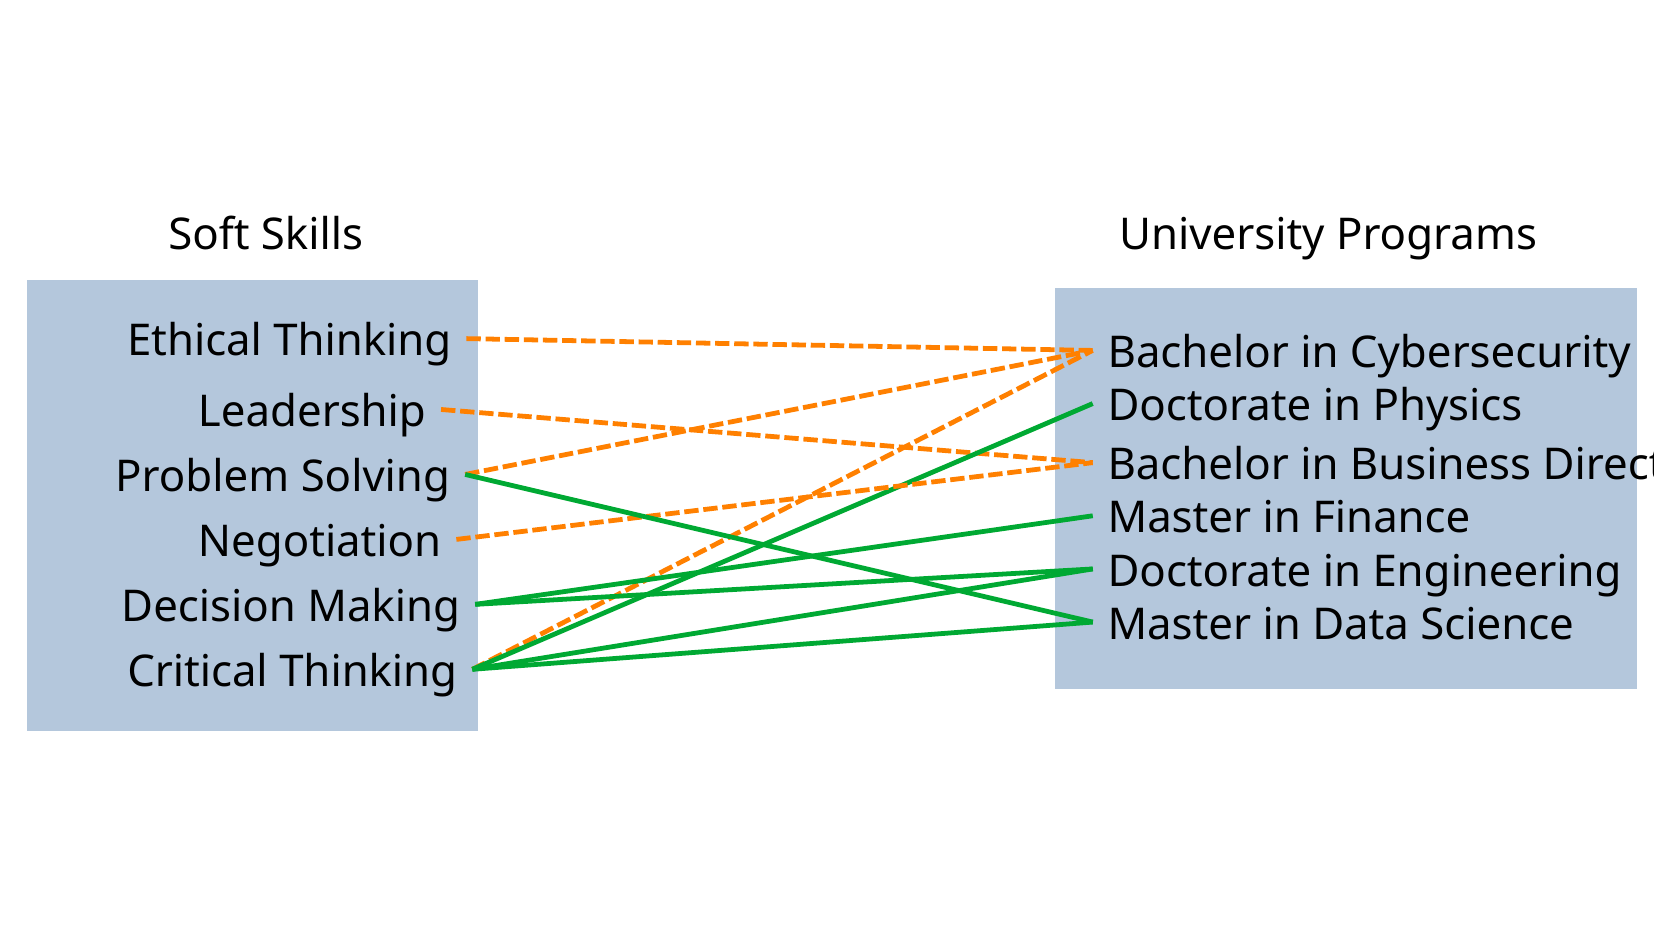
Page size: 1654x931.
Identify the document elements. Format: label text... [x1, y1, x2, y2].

text_box Decision Making [106, 567, 407, 635]
text_box [1055, 288, 1637, 457]
text_box [1055, 616, 1073, 622]
text_box Negotiation [183, 502, 405, 567]
text_box [1055, 463, 1092, 518]
text_box Bachelor in Business Direction [1092, 425, 1634, 493]
text_box Master in Finance [1092, 478, 1419, 531]
text_box [1055, 407, 1092, 463]
text_box Leadership [183, 372, 402, 440]
text_box Doctorate in Physics [1092, 366, 1469, 425]
text_box Bachelor in Cybersecurity [1092, 313, 1557, 381]
text_box Critical Thinking [112, 632, 406, 700]
text_box Ethical Thinking [112, 301, 404, 369]
text_box [1055, 519, 1092, 568]
text_box University Programs [1104, 195, 1483, 263]
text_box [1055, 572, 1092, 619]
text_box Problem Solving [100, 437, 401, 505]
text_box Doctorate in Engineering [1092, 531, 1540, 600]
text_box Soft Skills [153, 195, 346, 263]
text_box [1452, 511, 1463, 518]
text_box Master in Data Science [1092, 584, 1503, 653]
text_box [27, 280, 478, 731]
text_box [1055, 478, 1637, 689]
